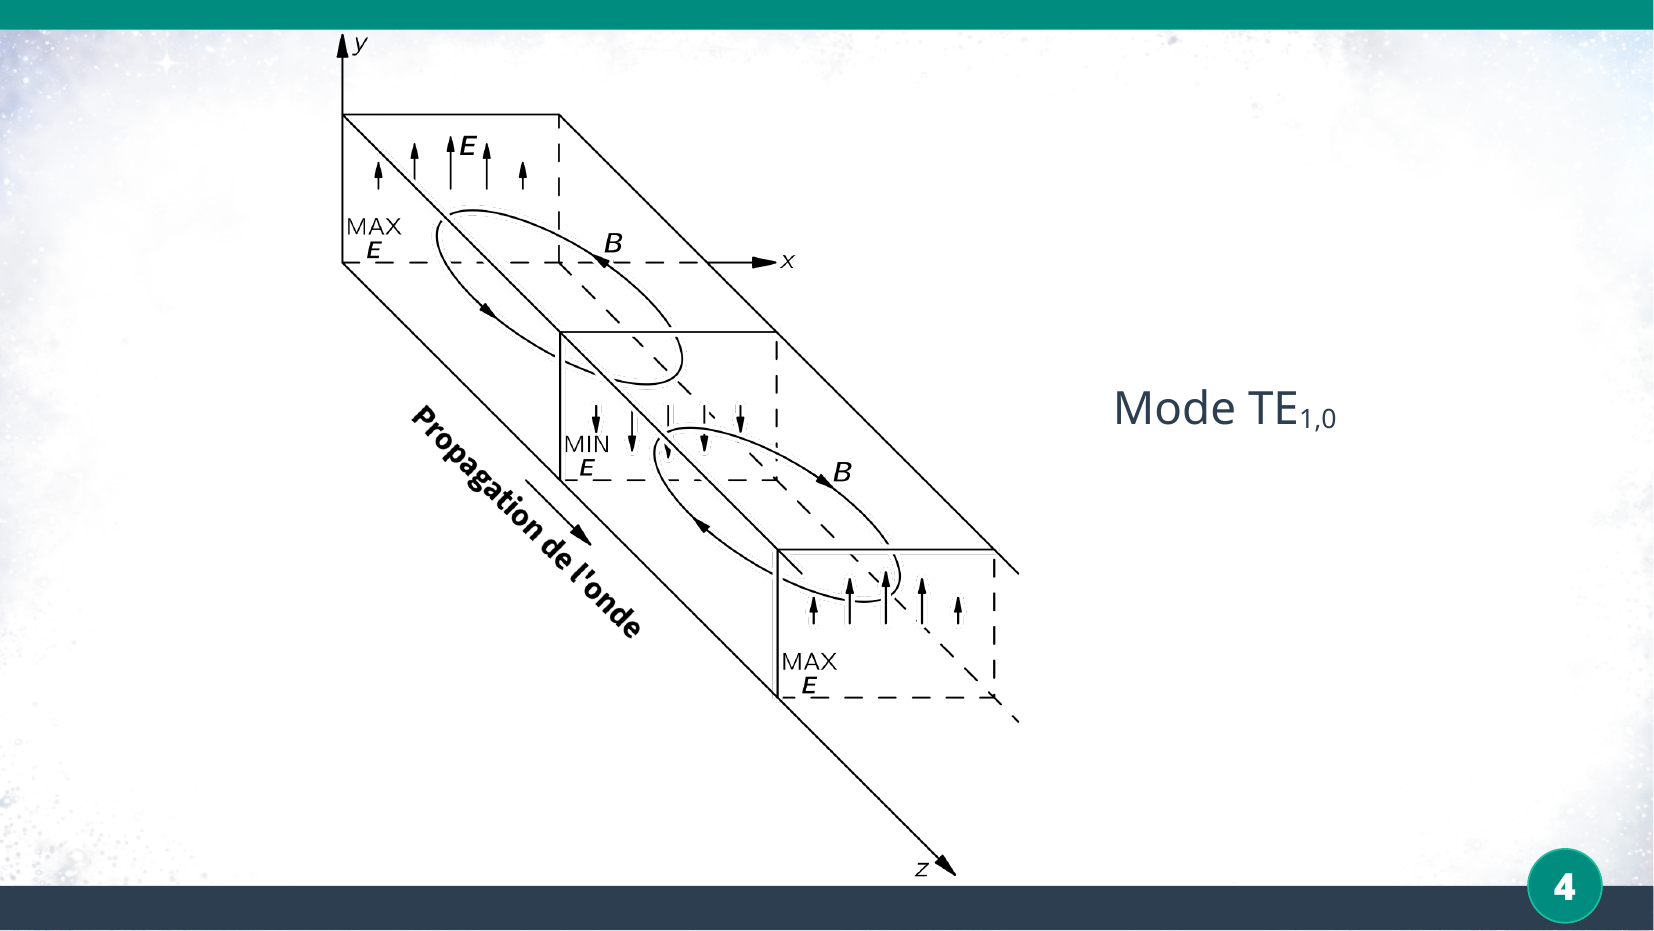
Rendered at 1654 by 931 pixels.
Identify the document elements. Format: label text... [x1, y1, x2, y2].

picture [0, 29, 1654, 885]
text_box Mode TE1,0 [1098, 370, 1329, 443]
